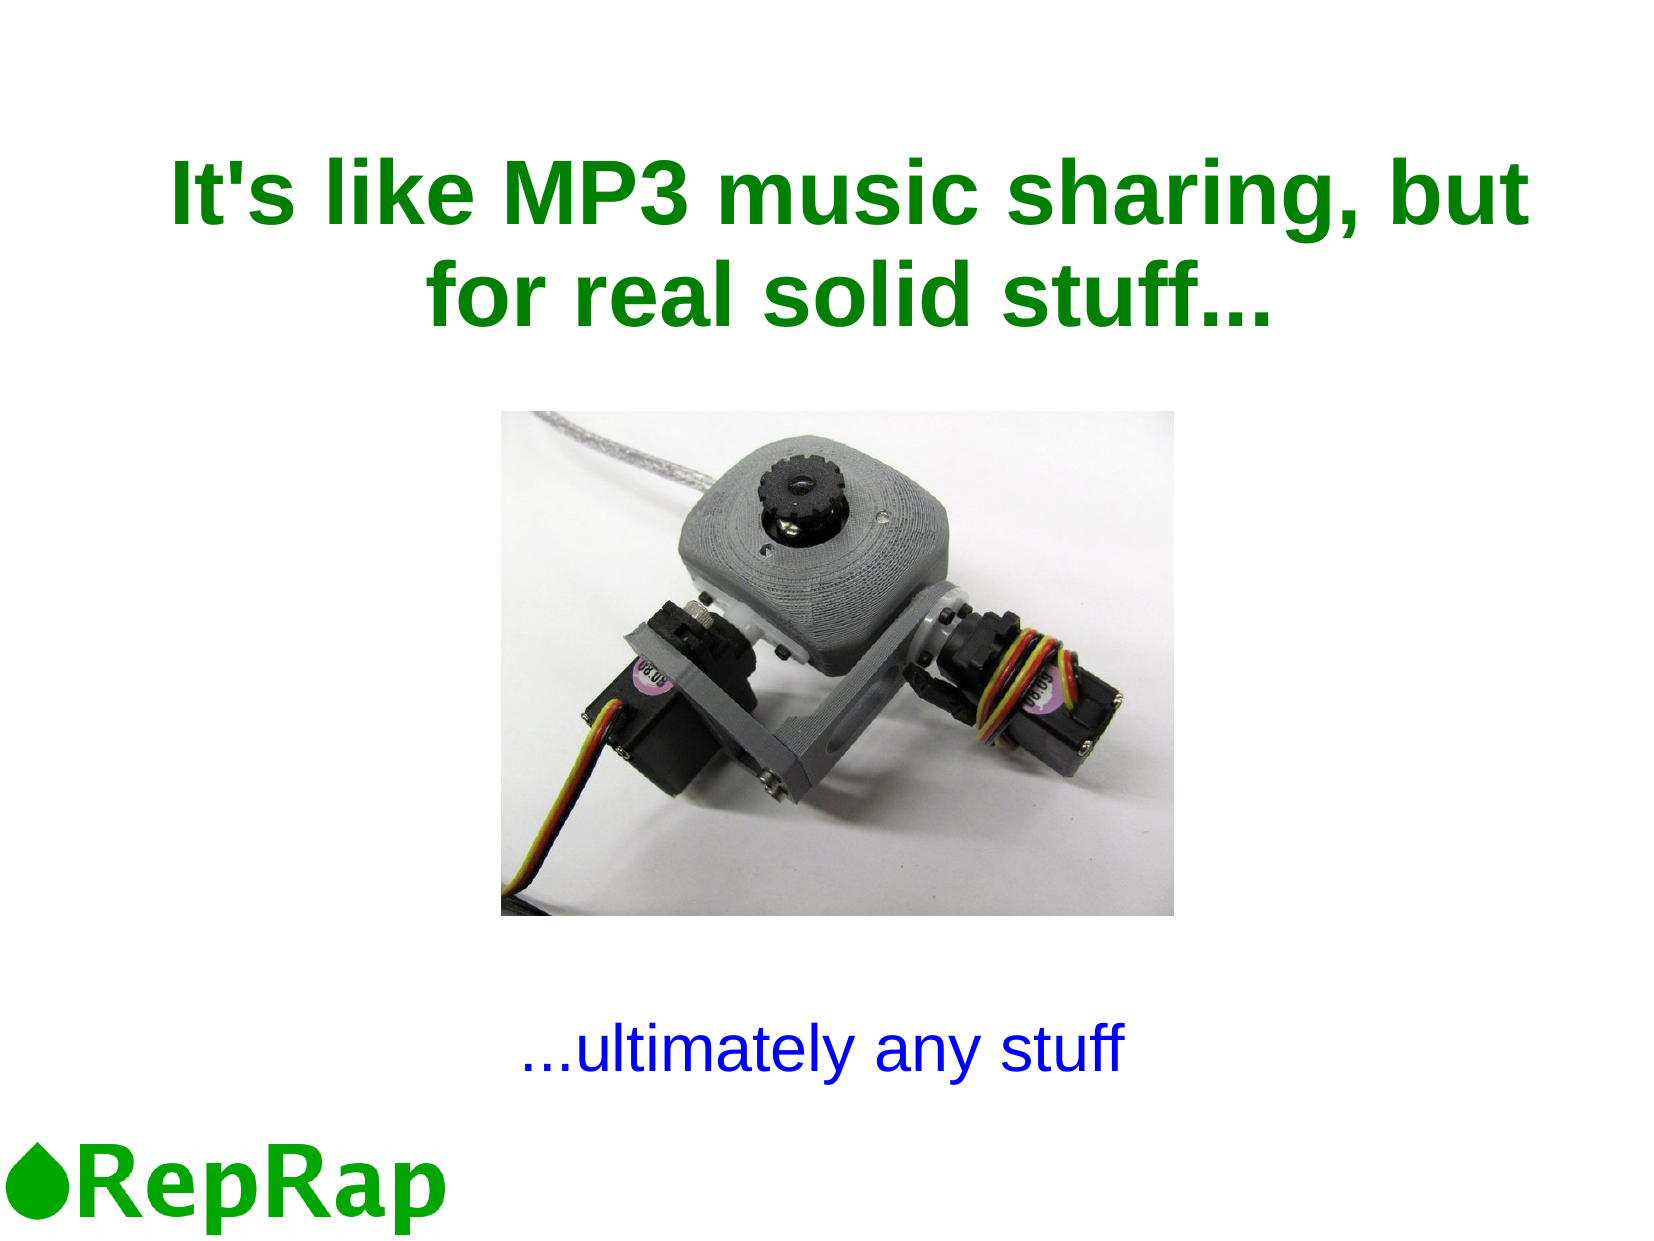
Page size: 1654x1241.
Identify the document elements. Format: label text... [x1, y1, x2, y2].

picture [0, 1138, 451, 1241]
picture [501, 411, 1174, 916]
text_box ...ultimately any stuff [519, 944, 1654, 1152]
title It's like MP3 music sharing, but for real solid stuff... [106, 117, 1595, 473]
